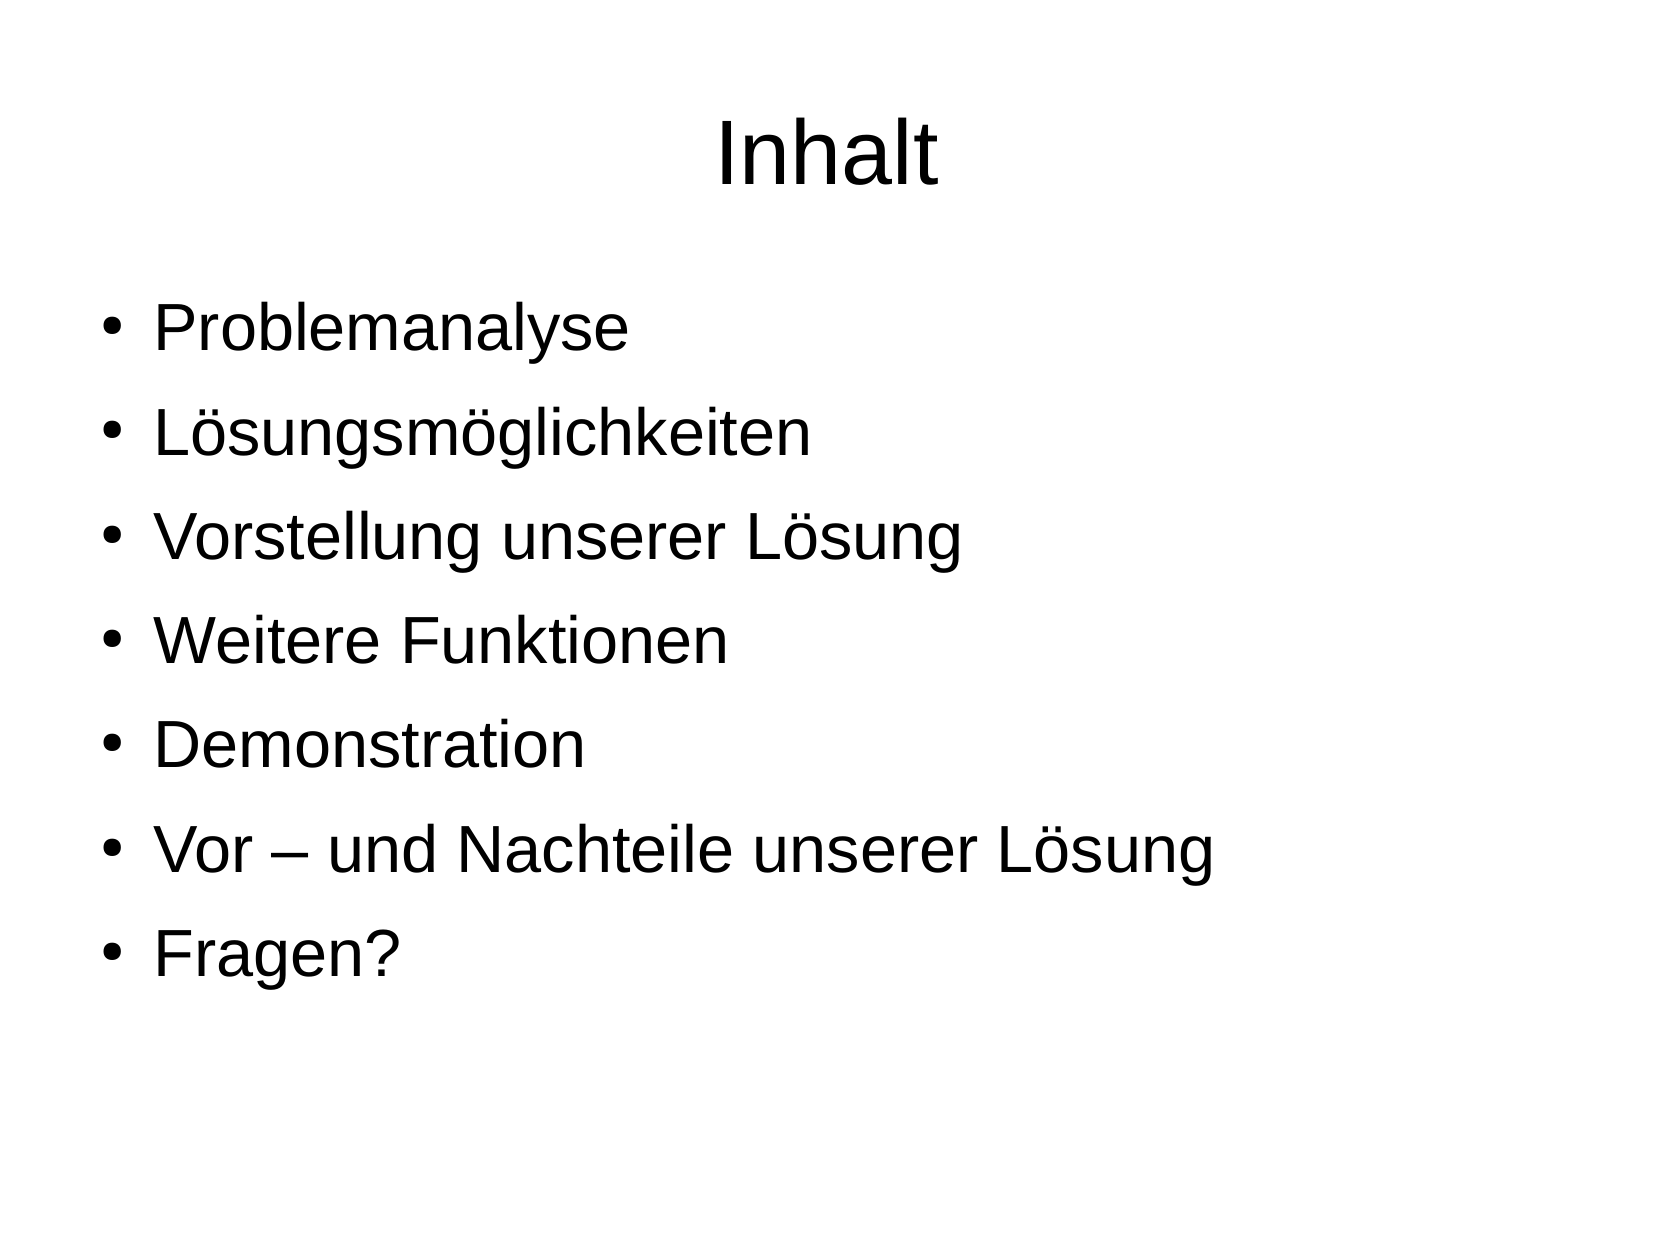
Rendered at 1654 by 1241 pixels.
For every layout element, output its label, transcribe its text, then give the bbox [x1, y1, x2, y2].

list Problemanalyse Lösungsmöglichkeiten Vorstellung unserer Lösung Weitere Funktionen Demonstration Vor – und Nachteile unserer Lösung Fragen? [82, 290, 1571, 1010]
title Inhalt [82, 49, 1571, 257]
